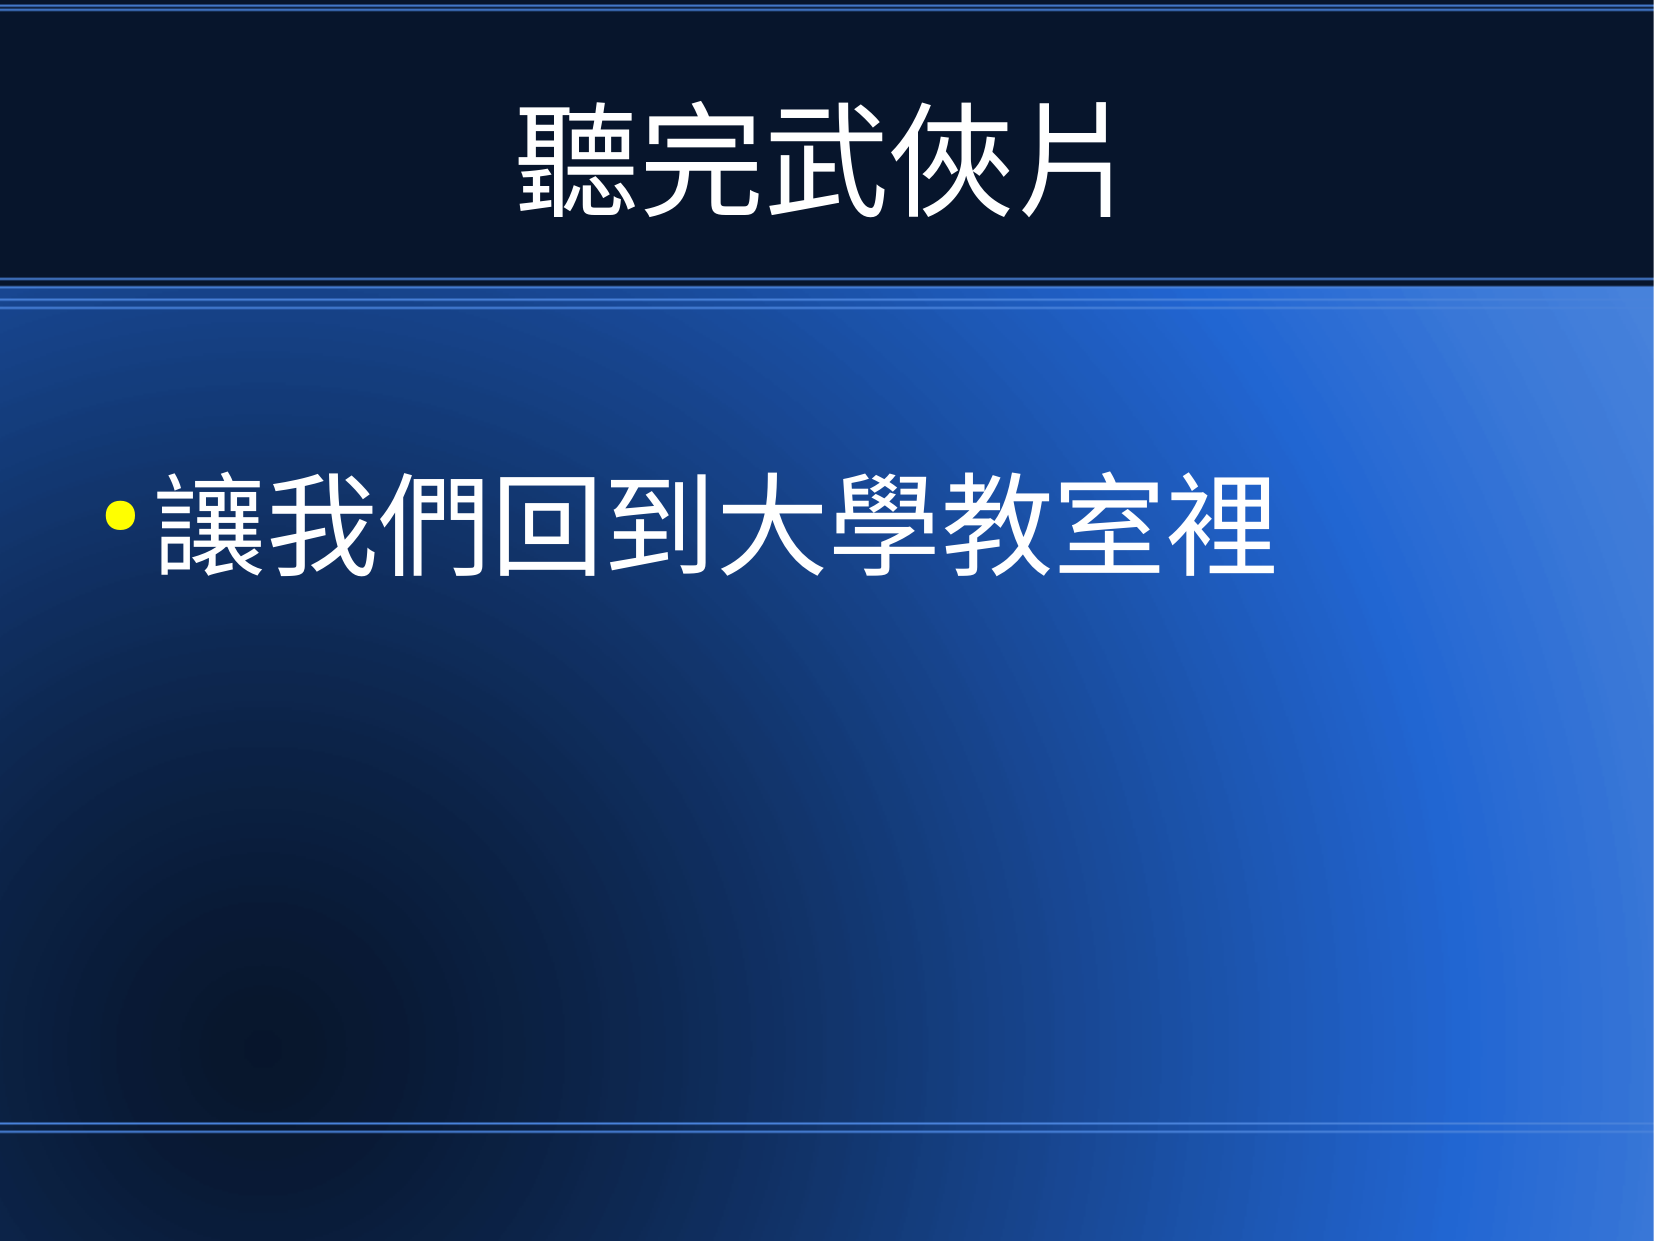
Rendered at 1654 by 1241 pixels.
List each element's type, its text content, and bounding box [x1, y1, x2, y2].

list 讓我們回到大學教室裡 [82, 355, 1571, 1241]
picture [0, 0, 1654, 1241]
title 聽完武俠片 [82, 49, 1571, 257]
